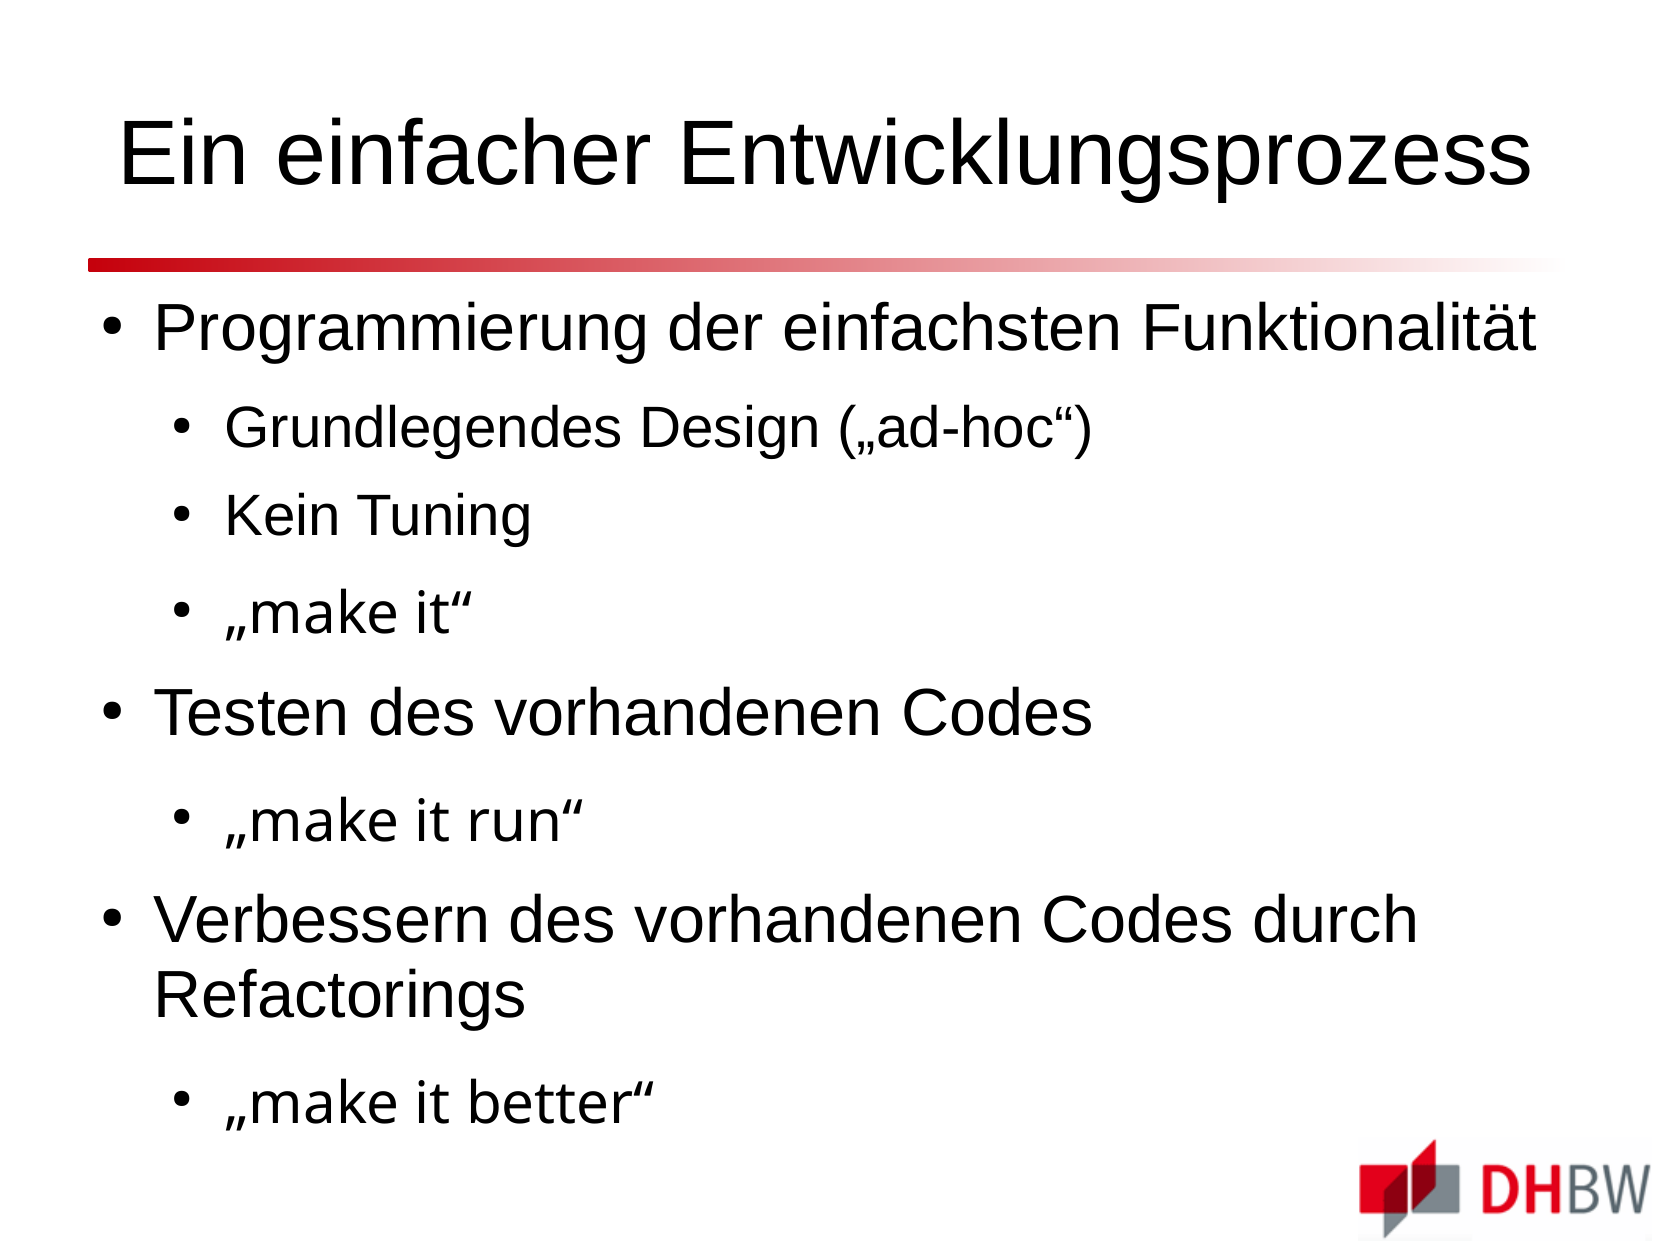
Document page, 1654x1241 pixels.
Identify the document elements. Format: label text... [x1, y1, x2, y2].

title Ein einfacher Entwicklungsprozess [82, 56, 1571, 250]
picture [1358, 1137, 1652, 1241]
list Programmierung der einfachsten Funktionalität Grundlegendes Design („ad-hoc“) Kein Tuning „make it“ Testen des vorhandenen Codes „make it run“ Verbessern des vorhandenen Codes durch Refactorings „make it better“ [82, 290, 1571, 1235]
